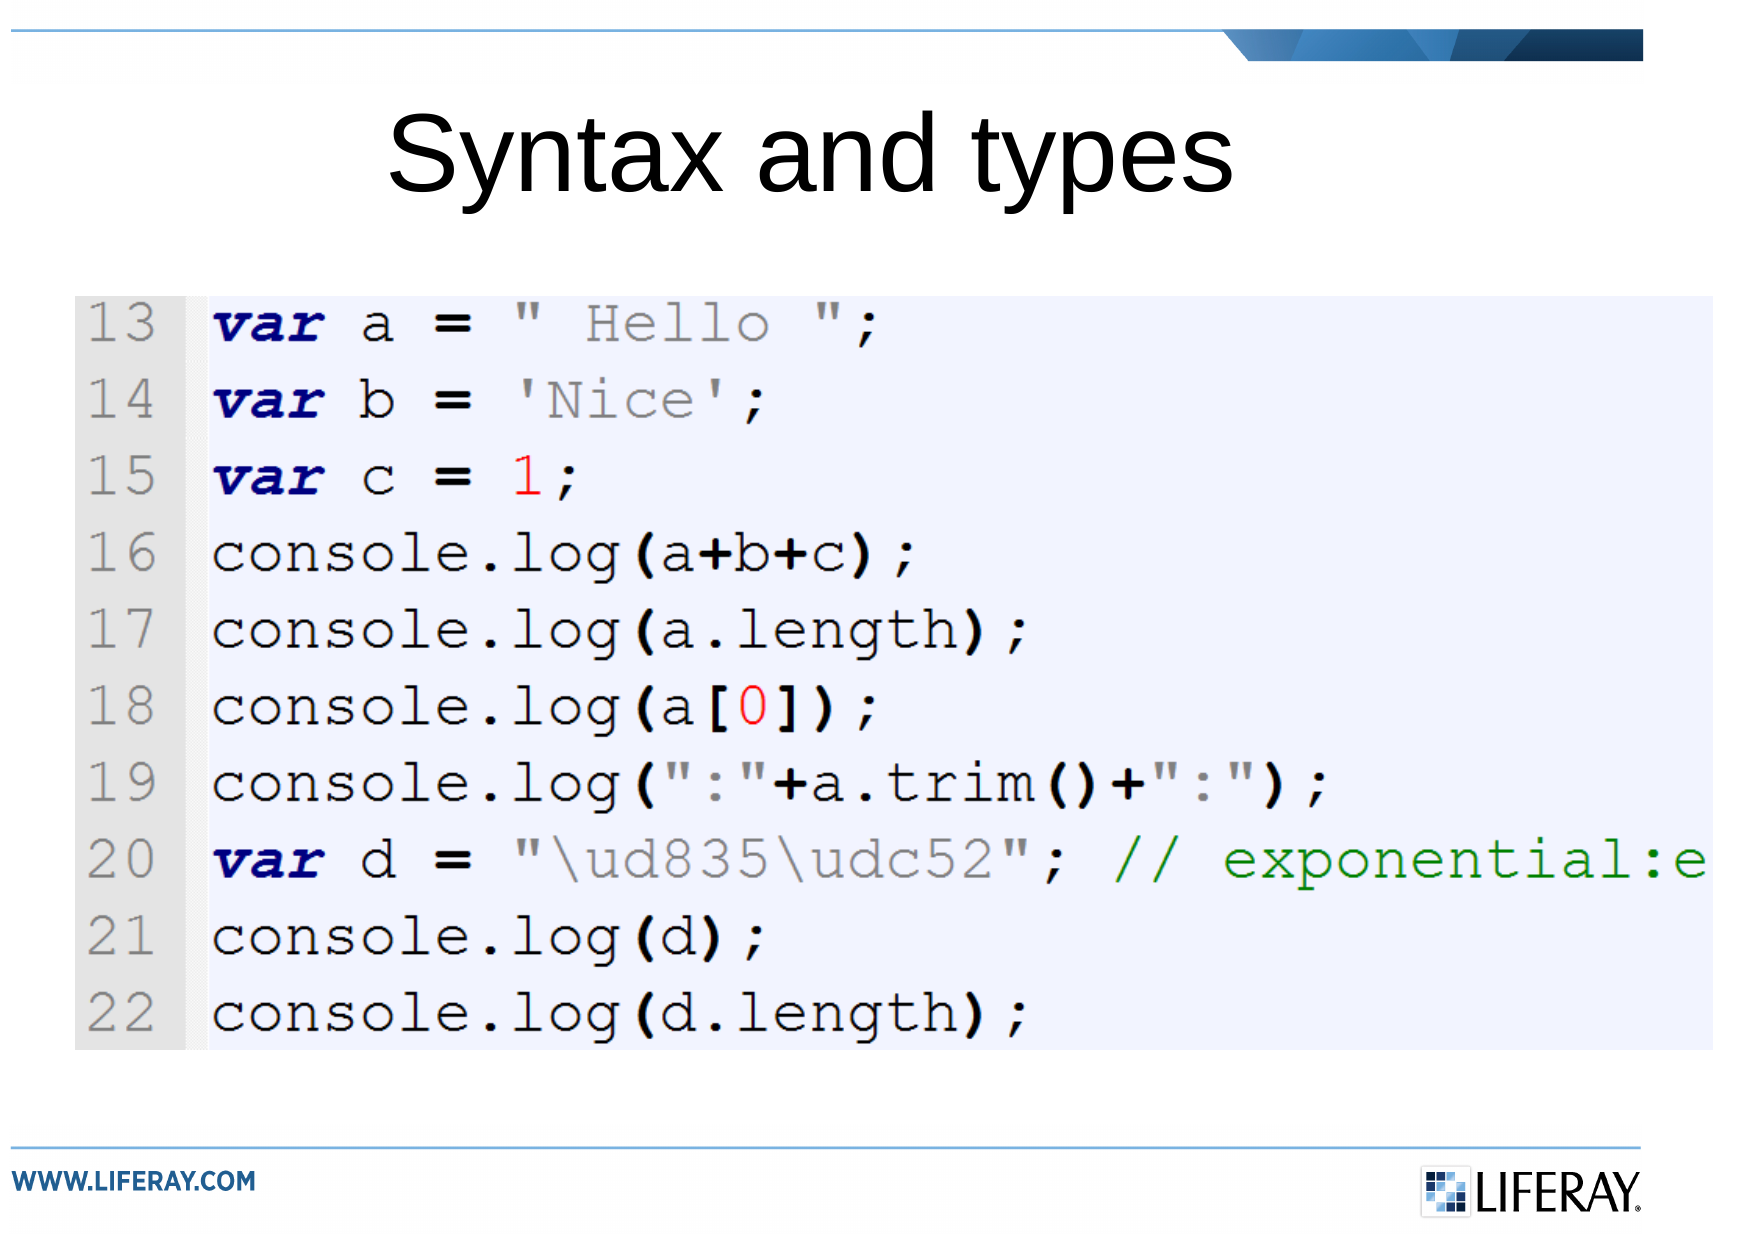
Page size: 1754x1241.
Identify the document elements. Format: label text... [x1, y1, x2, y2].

picture [9, 1124, 1642, 1234]
picture [11, 0, 1644, 84]
title Syntax and types [82, 49, 1571, 257]
picture [75, 296, 1713, 1051]
